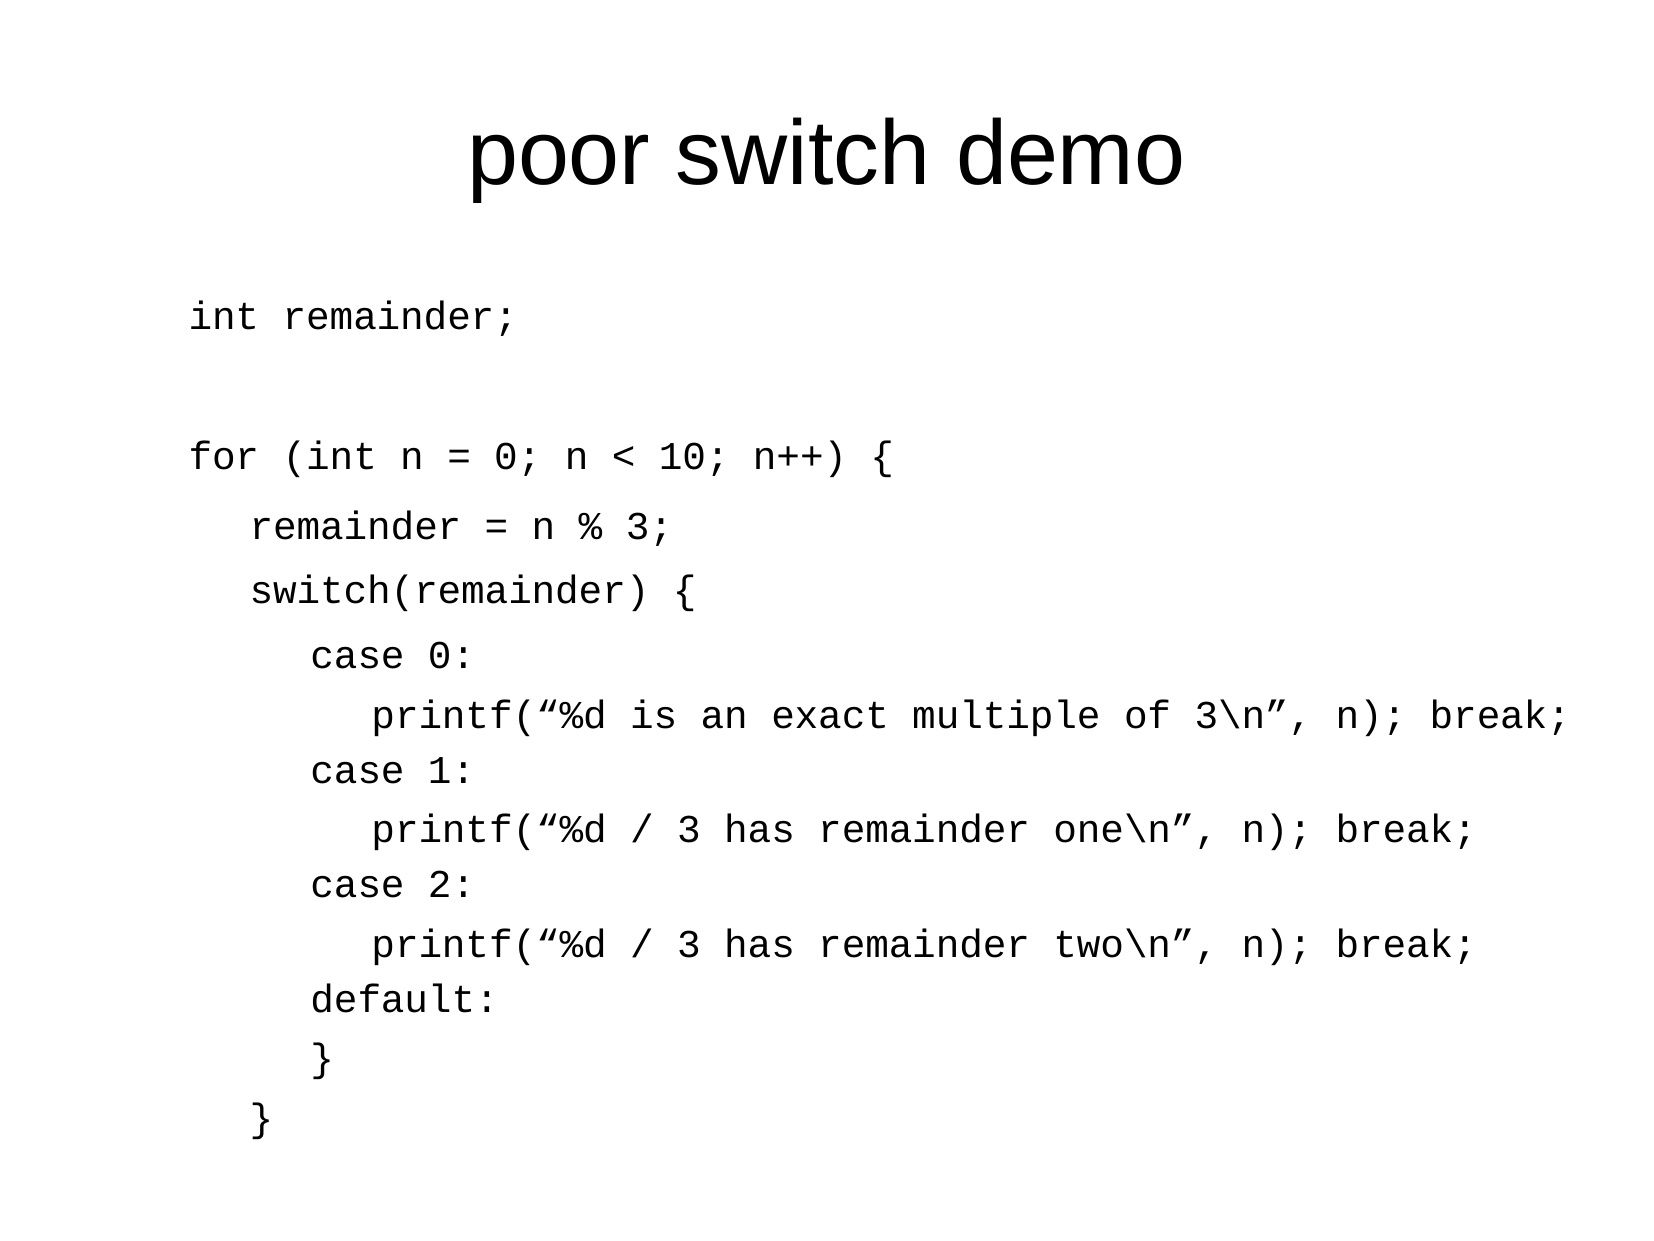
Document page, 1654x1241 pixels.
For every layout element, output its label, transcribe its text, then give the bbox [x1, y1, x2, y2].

title poor switch demo [82, 49, 1571, 257]
list int remainder; for (int n = 0; n < 10; n++) { remainder = n % 3; switch(remainder) { case 0: printf(“%d is an exact multiple of 3\n”, n); break; case 1: printf(“%d / 3 has remainder one\n”, n); break; case 2: printf(“%d / 3 has remainder two\n”, n); break; default: } } [127, 296, 1583, 1170]
